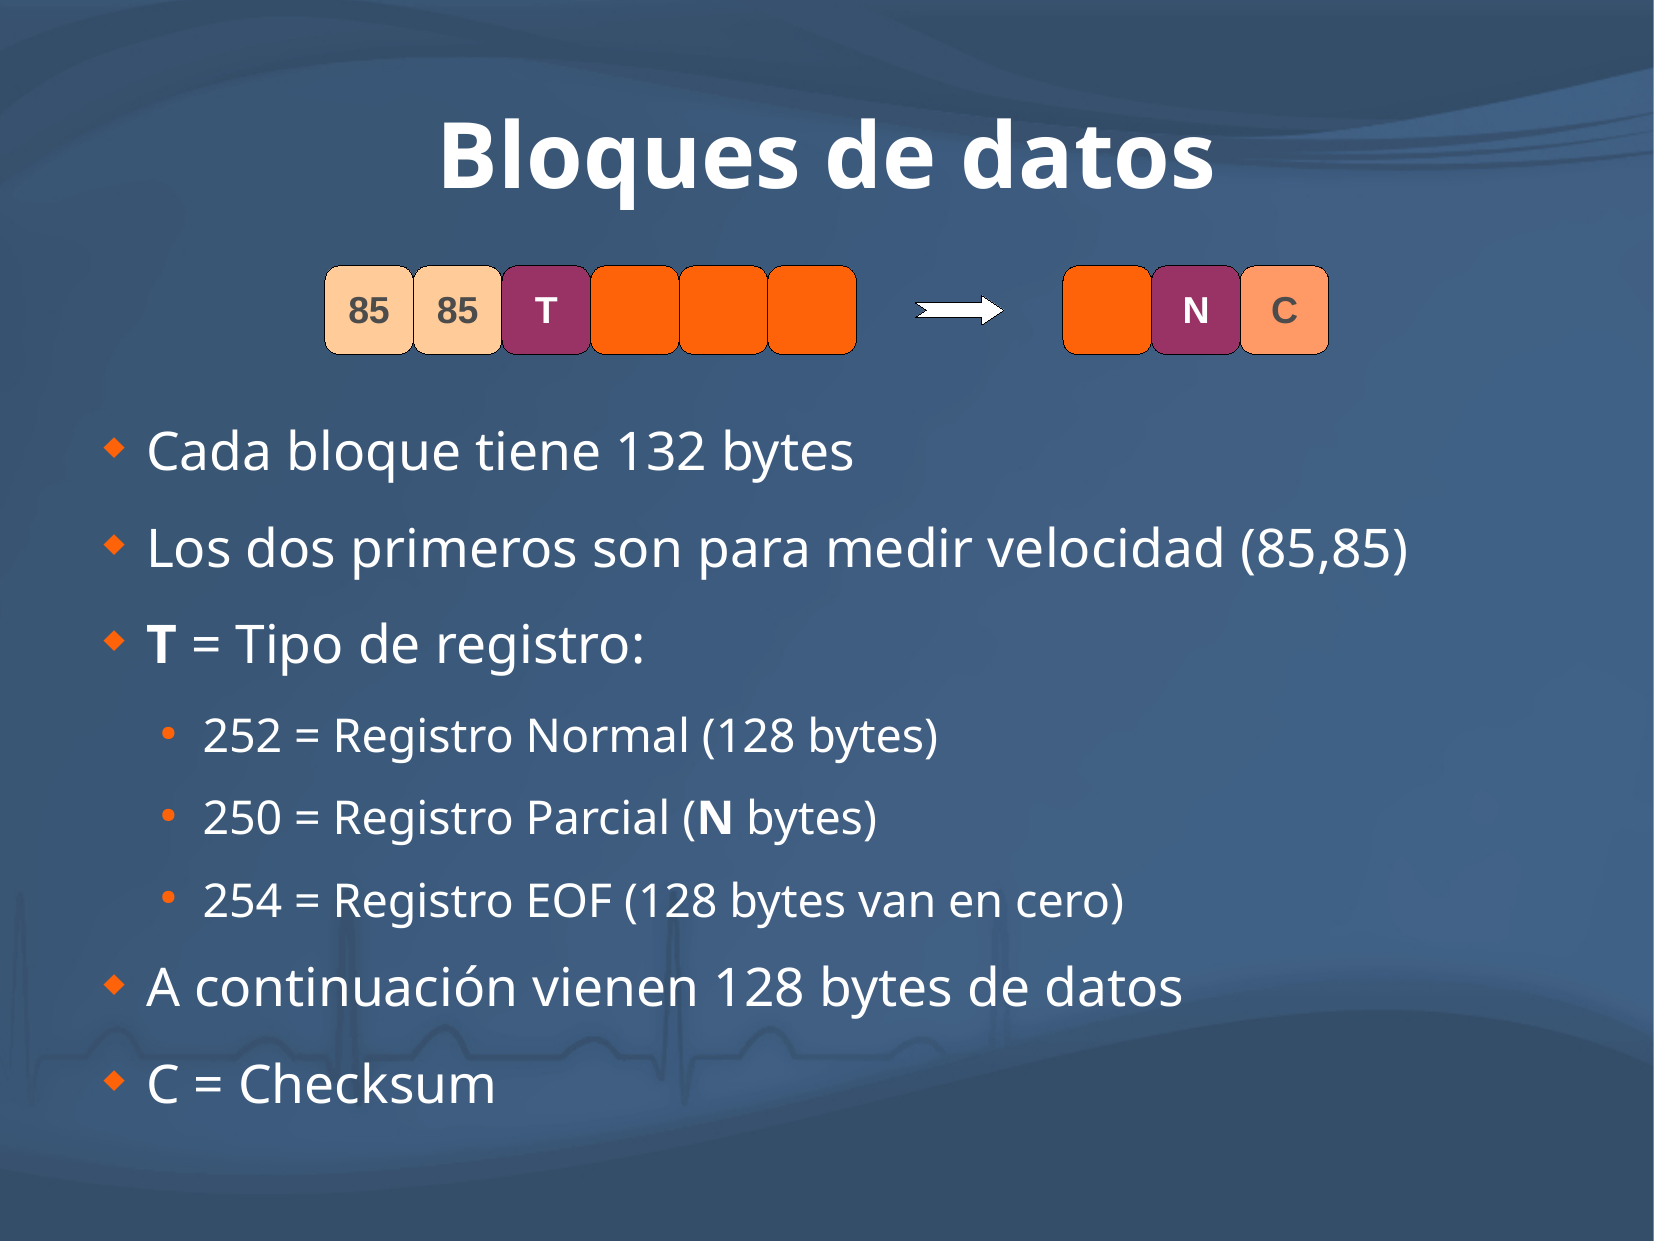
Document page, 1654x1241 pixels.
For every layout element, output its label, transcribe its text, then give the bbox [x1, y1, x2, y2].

picture [0, 0, 1654, 1241]
text_box [1062, 265, 1152, 355]
text_box 85 [413, 265, 502, 355]
text_box C [1240, 265, 1329, 355]
text_box T [501, 265, 591, 355]
text_box 85 [324, 265, 413, 355]
text_box N [1152, 265, 1240, 355]
list Cada bloque tiene 132 bytes Los dos primeros son para medir velocidad (85,85) T = Tipo de registro: 252 = Registro Normal (128 bytes) 250 = Registro Parcial (N bytes) 254 = Registro EOF (128 bytes van en cero) A continuación vienen 128 bytes de datos C = Checksum [89, 413, 1578, 1123]
text_box [590, 265, 857, 355]
title Bloques de datos [82, 49, 1571, 257]
text_box [915, 295, 1004, 325]
